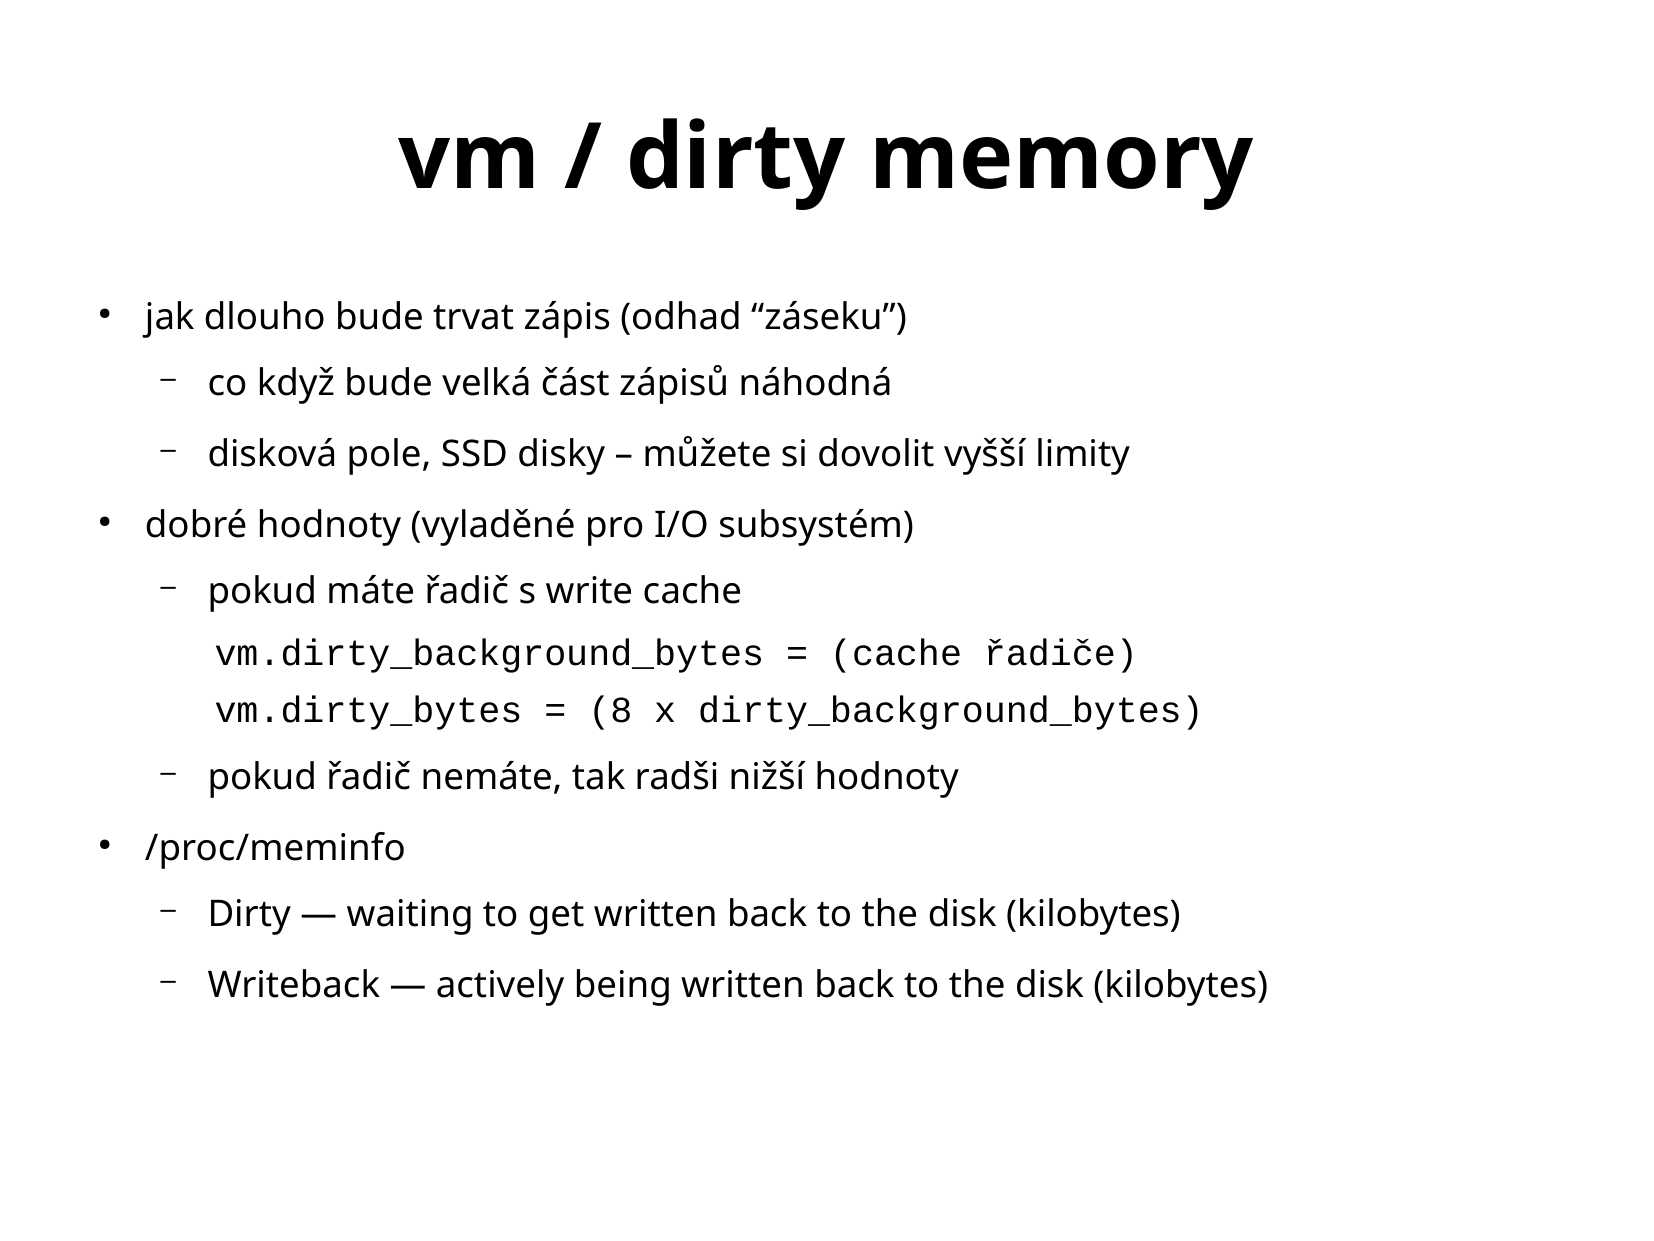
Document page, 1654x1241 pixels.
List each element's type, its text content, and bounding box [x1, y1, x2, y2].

list jak dlouho bude trvat zápis (odhad “záseku”) co když bude velká část zápisů náhodná disková pole, SSD disky – můžete si dovolit vyšší limity dobré hodnoty (vyladěné pro I/O subsystém) pokud máte řadič s write cache vm.dirty_background_bytes = (cache řadiče) vm.dirty_bytes = (8 x dirty_background_bytes) pokud řadič nemáte, tak radši nižší hodnoty /proc/meminfo Dirty — waiting to get written back to the disk (kilobytes) Writeback — actively being written back to the disk (kilobytes) [82, 290, 1538, 1010]
title vm / dirty memory [82, 49, 1571, 257]
